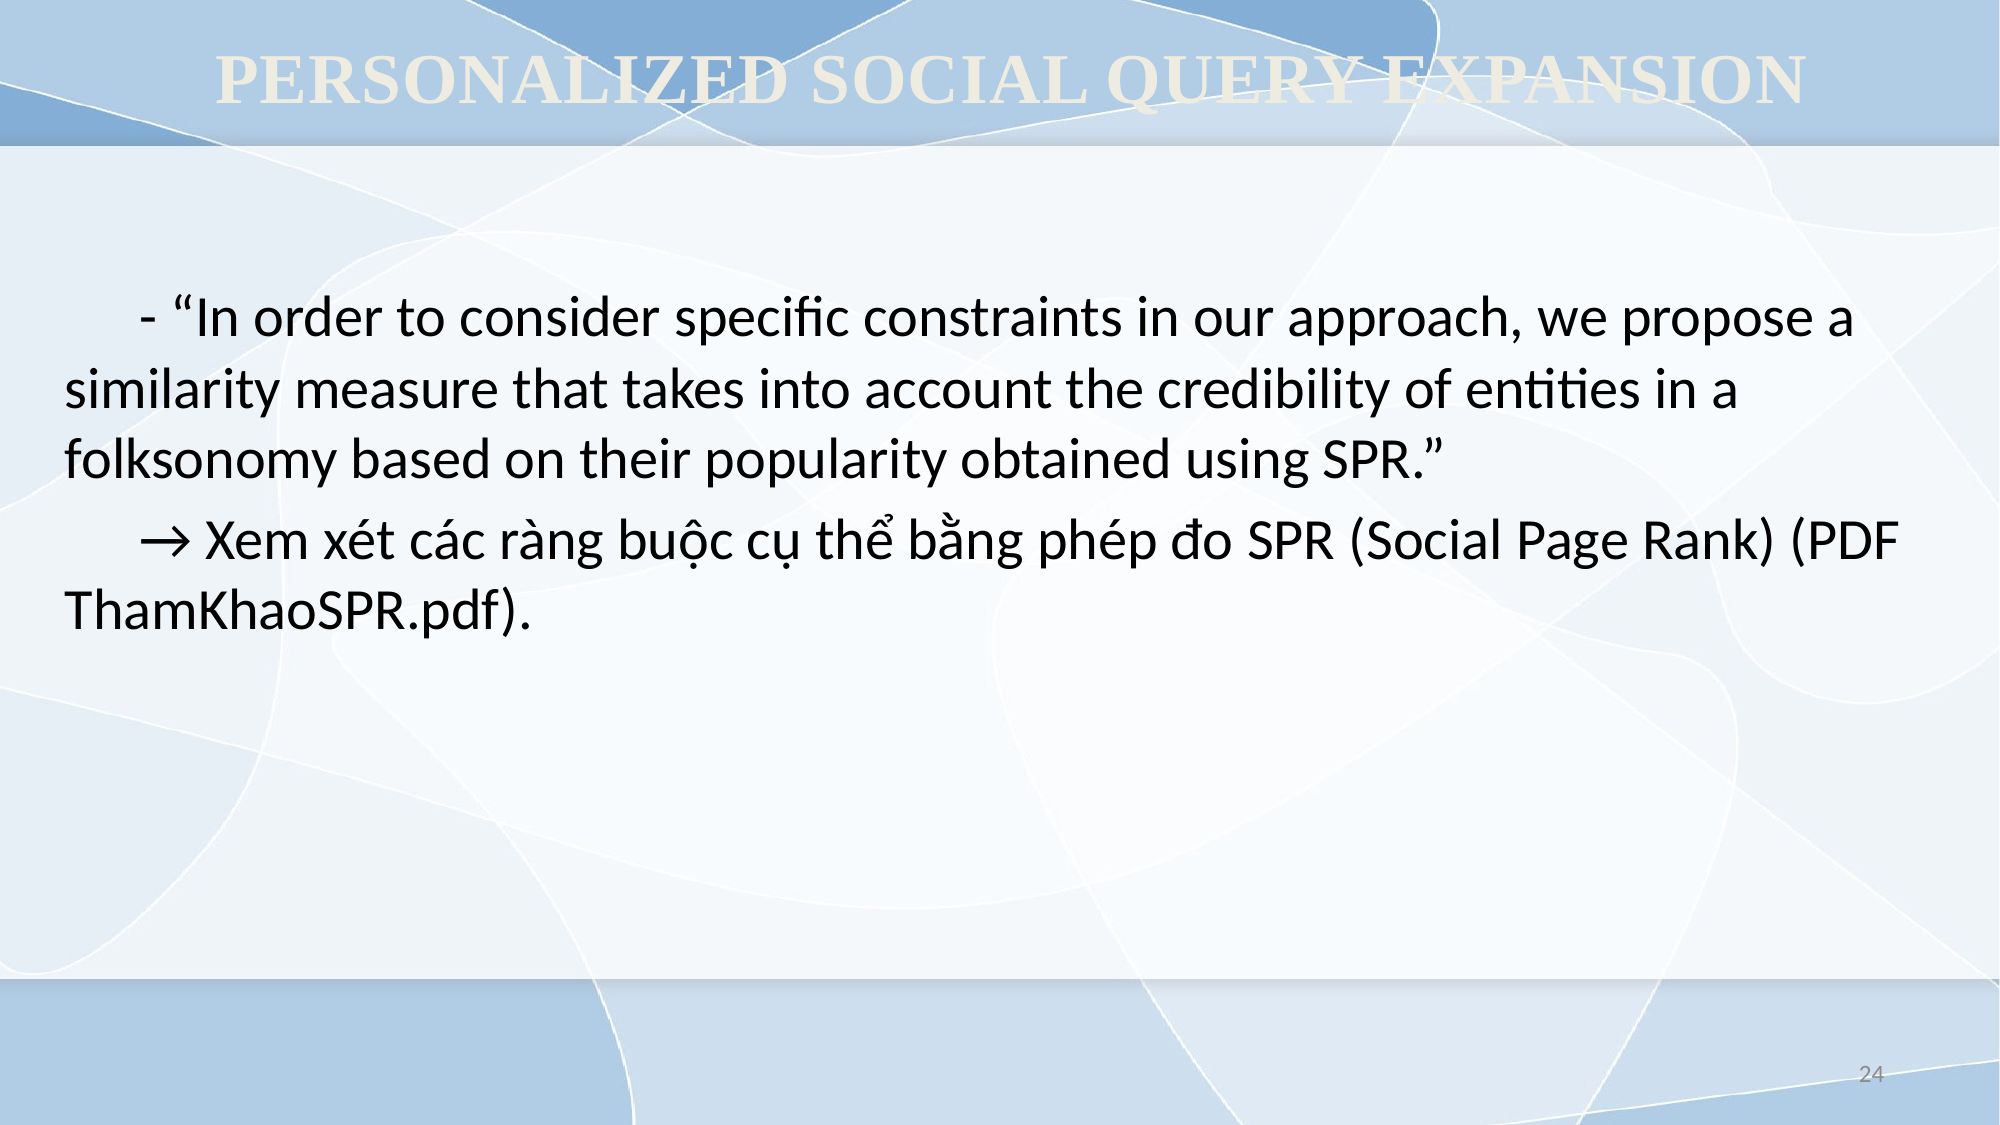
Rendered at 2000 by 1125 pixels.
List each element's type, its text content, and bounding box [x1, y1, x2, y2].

list - “In order to consider specific constraints in our approach, we propose a similarity measure that takes into account the credibility of entities in a folksonomy based on their popularity obtained using SPR.” → Xem xét các ràng buộc cụ thể bằng phép đo SPR (Social Page Rank) (PDF ThamKhaoSPR.pdf). [49, 262, 1950, 925]
title PERSONALIZED SOCIAL QUERY EXPANSION [24, 0, 2000, 150]
slide_number <number> [1432, 1042, 1900, 1103]
